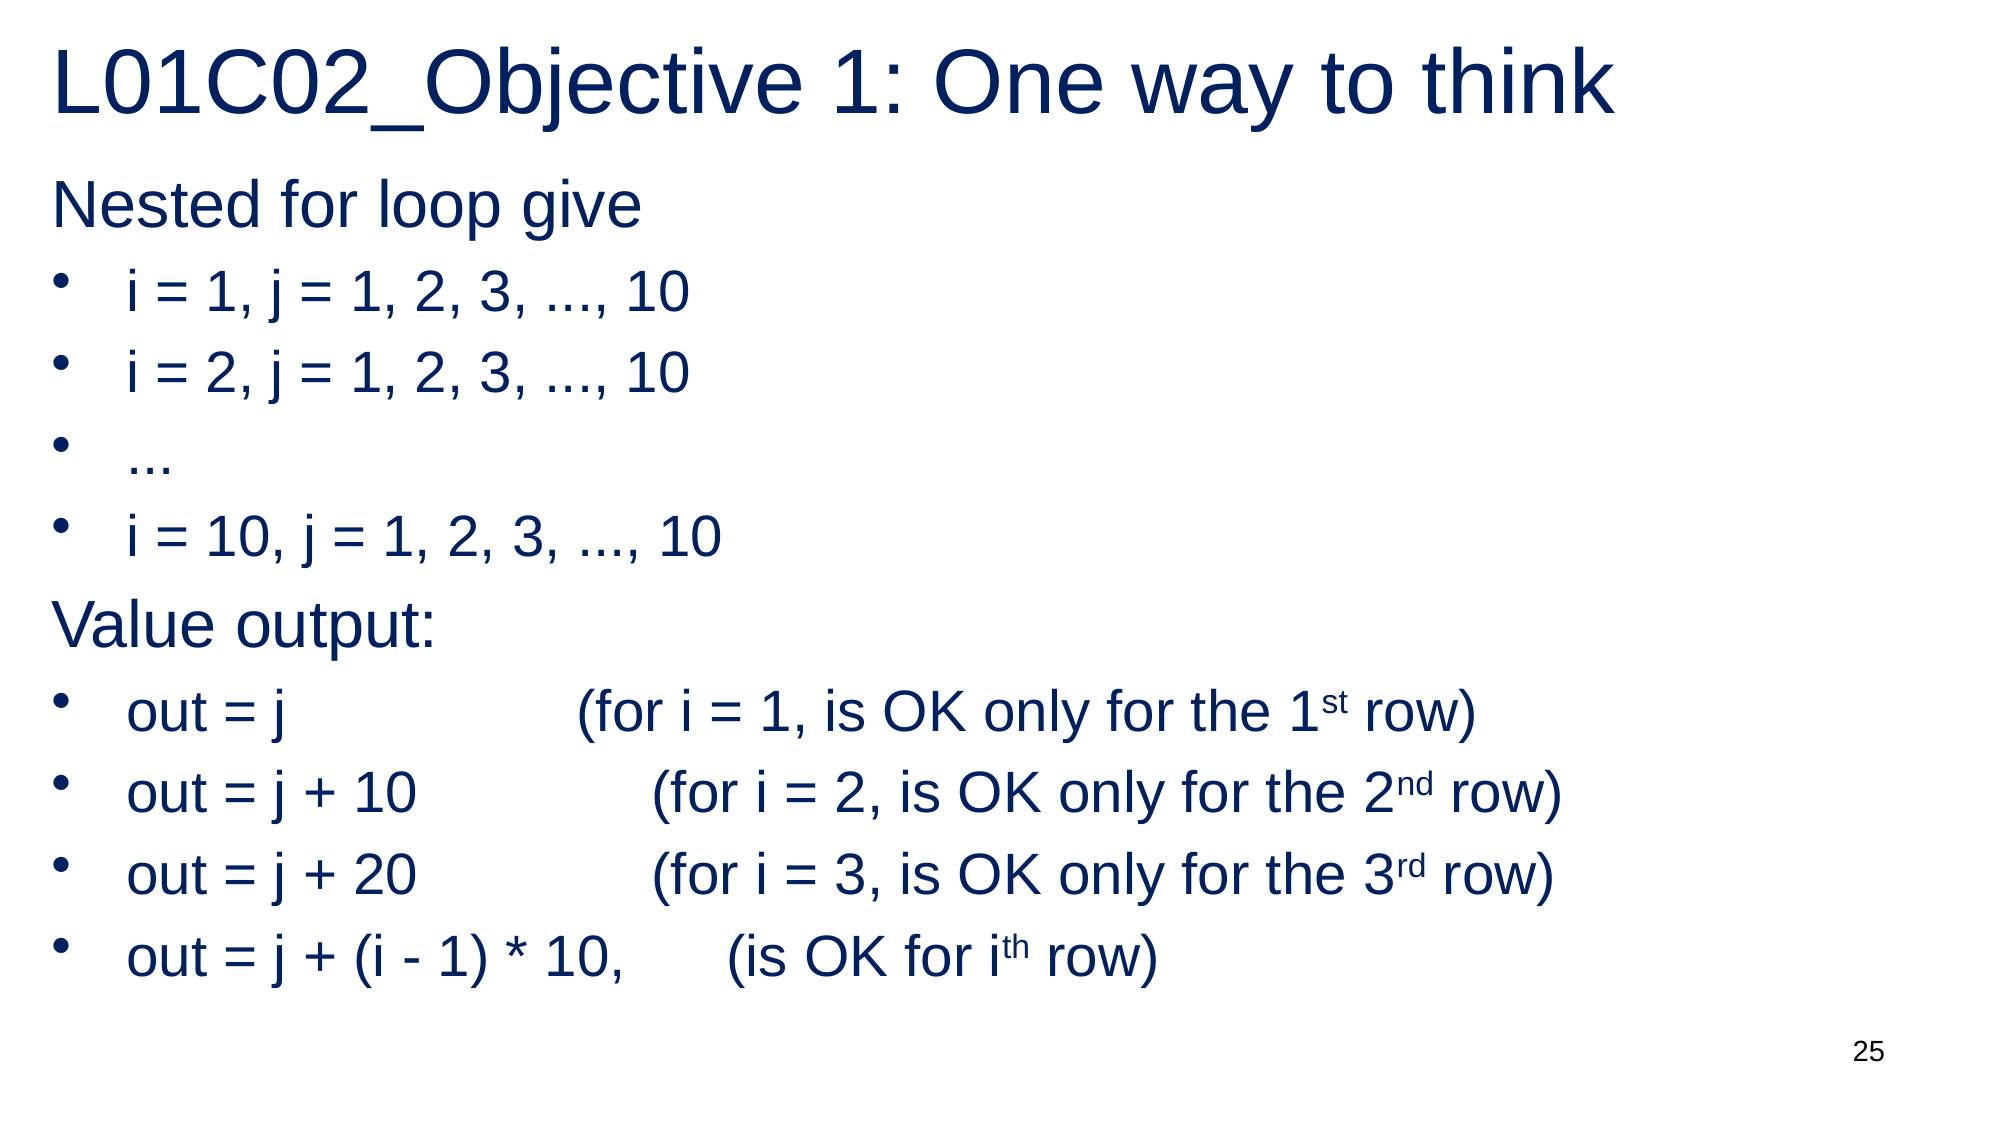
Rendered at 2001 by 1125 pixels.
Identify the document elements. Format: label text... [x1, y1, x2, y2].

title L01C02_Objective 1: One way to think [36, 28, 1968, 126]
list Nested for loop give i = 1, j = 1, 2, 3, ..., 10 i = 2, j = 1, 2, 3, ..., 10 ... i = 10, j = 1, 2, 3, ..., 10 Value output: out = j (for i = 1, is OK only for the 1st row) out = j + 10 (for i = 2, is OK only for the 2nd row) out = j + 20 (for i = 3, is OK only for the 3rd row) out = j + (i - 1) * 10, (is OK for ith row) [36, 153, 1970, 1098]
slide_number <number> [1433, 1024, 1900, 1103]
